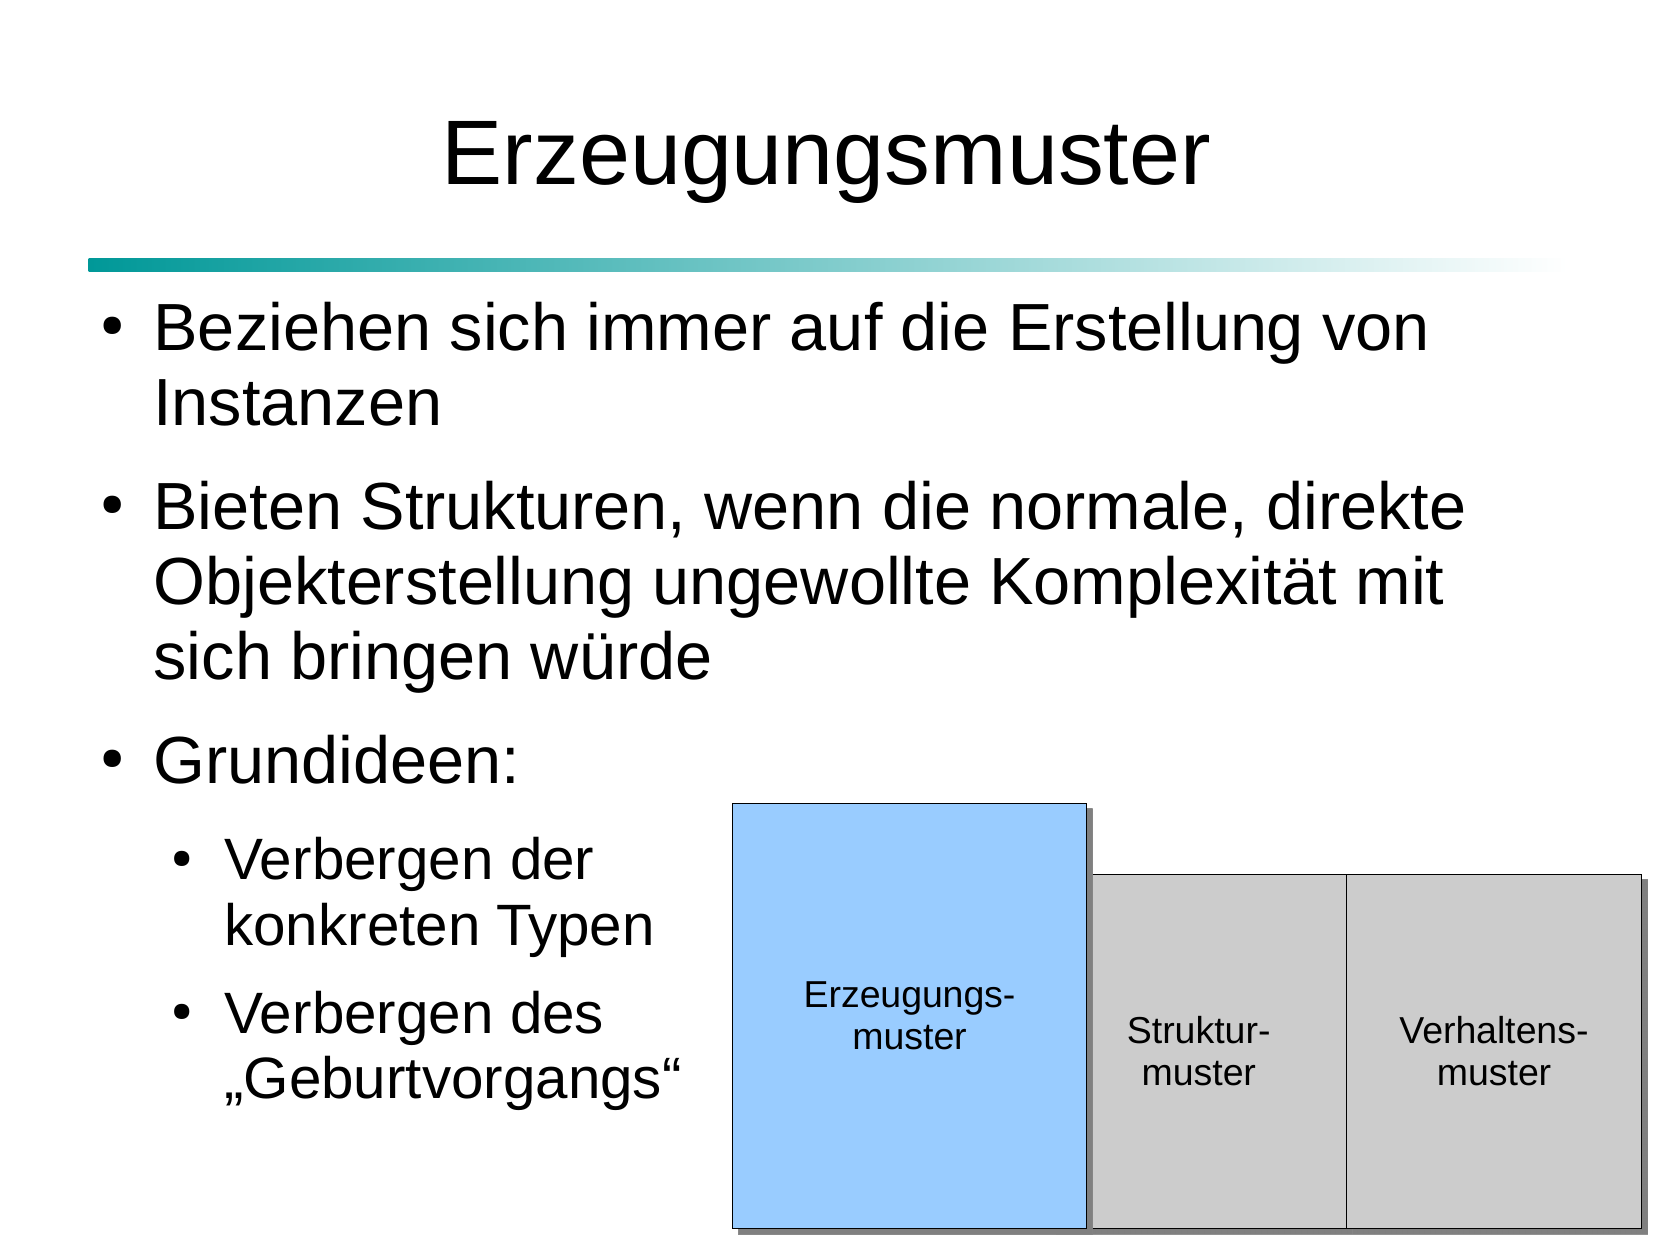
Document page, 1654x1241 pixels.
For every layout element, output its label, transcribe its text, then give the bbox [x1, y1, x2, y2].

list Beziehen sich immer auf die Erstellung von Instanzen Bieten Strukturen, wenn die normale, direkte Objekterstellung ungewollte Komplexität mit sich bringen würde Grundideen: Verbergen der konkreten Typen Verbergen des „Geburtvorgangs“ [82, 290, 1571, 1111]
text_box Struktur- muster [1087, 874, 1346, 1229]
text_box Verhaltens- muster [1346, 874, 1642, 1229]
text_box Erzeugungs- muster [732, 803, 1087, 1229]
title Erzeugungsmuster [82, 49, 1571, 257]
